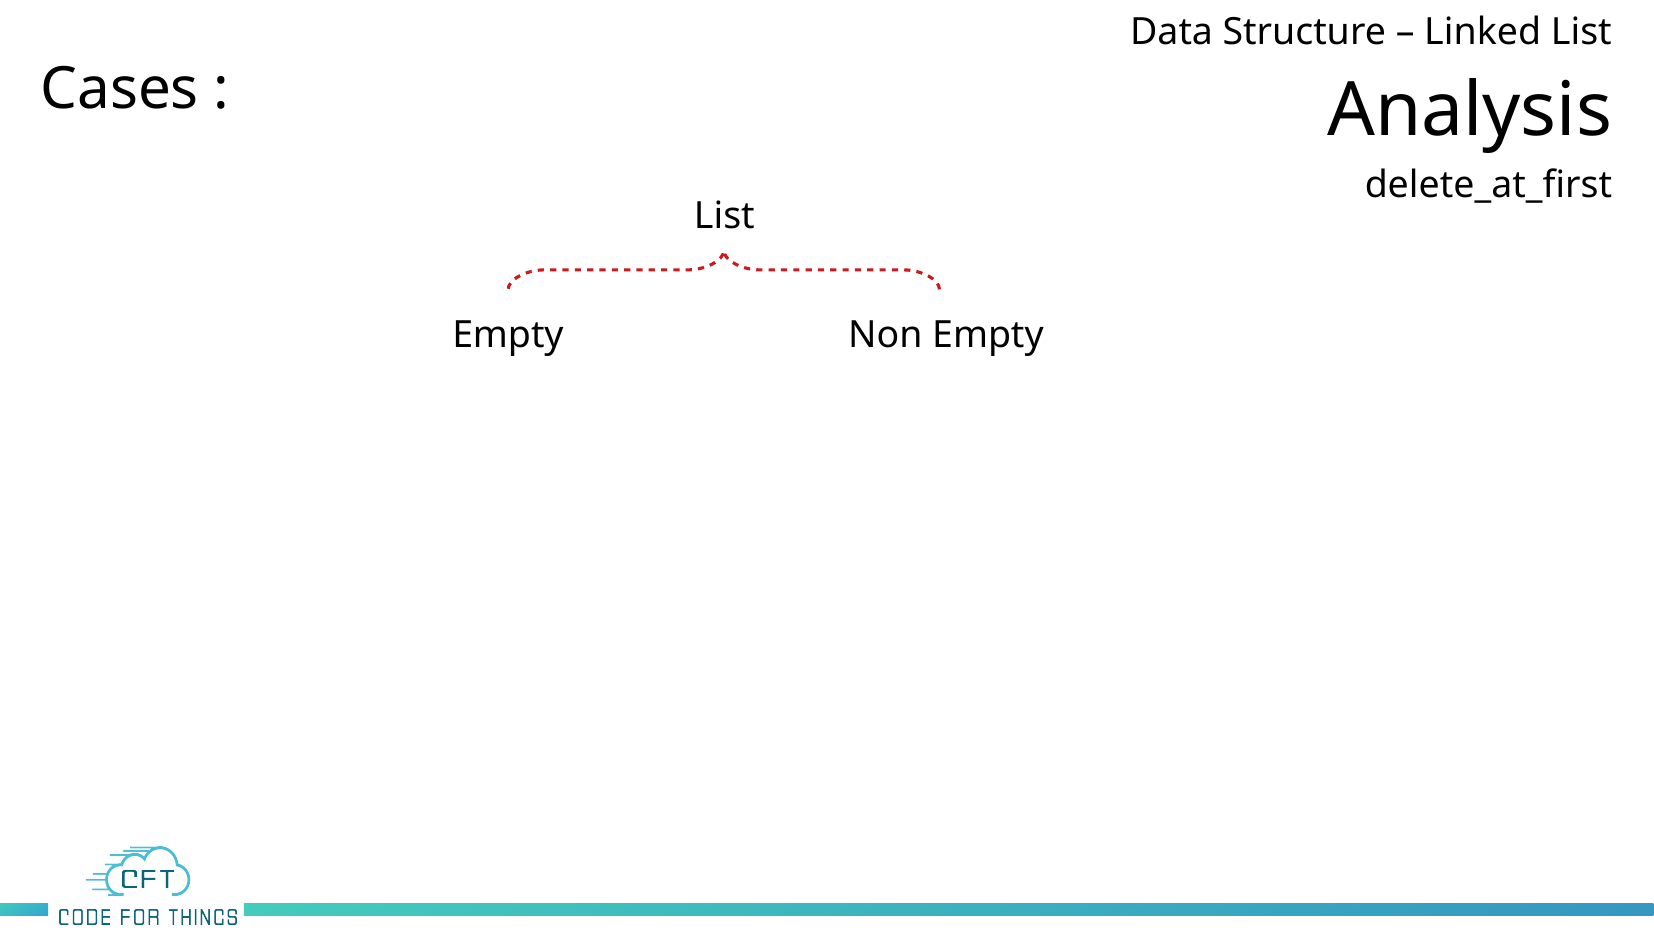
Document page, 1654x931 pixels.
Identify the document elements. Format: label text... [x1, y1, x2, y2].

title Data Structure – Linked List Analysis delete_at_first [1093, 0, 1613, 216]
text_box Cases : [25, 38, 260, 189]
text_box Non Empty [833, 299, 1071, 366]
text_box List [678, 181, 775, 248]
picture [59, 846, 237, 925]
text_box Empty [437, 299, 589, 366]
